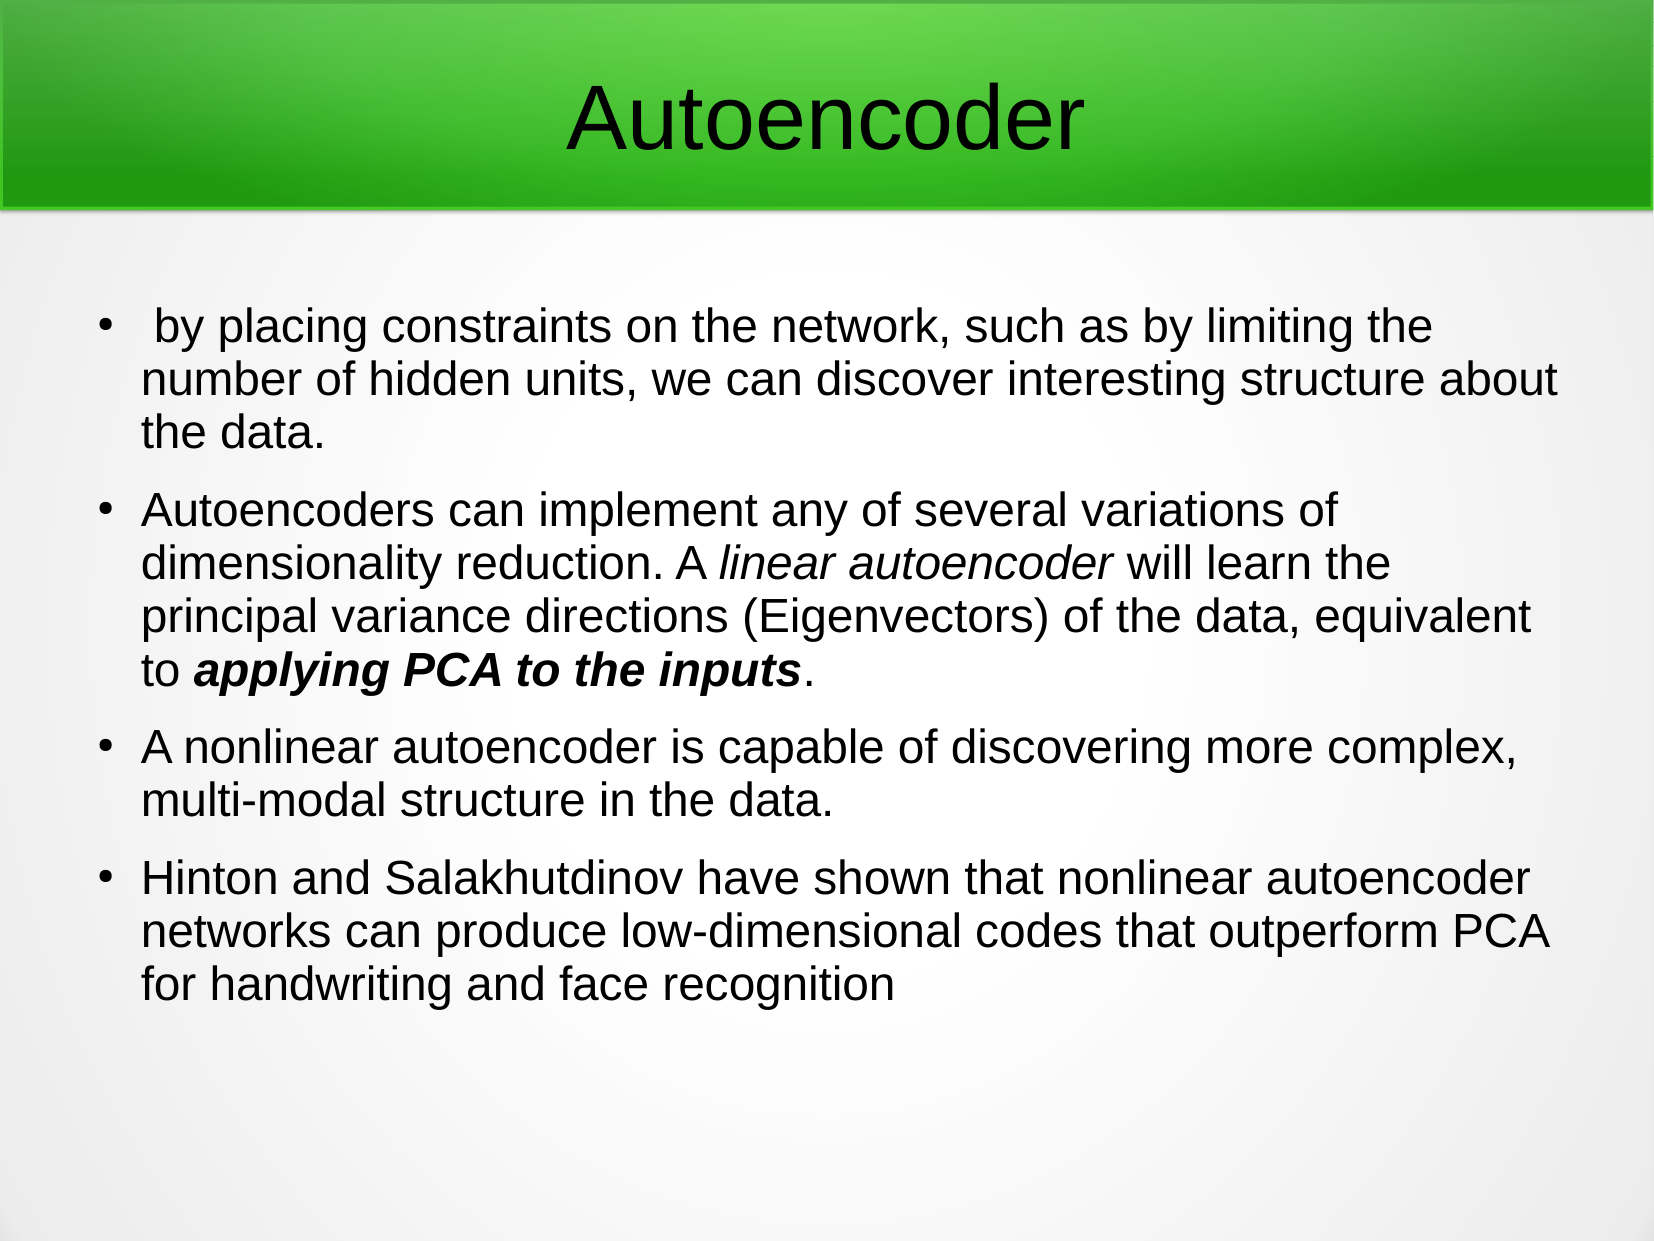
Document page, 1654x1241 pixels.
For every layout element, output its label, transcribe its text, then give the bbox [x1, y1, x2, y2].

title Autoencoder [82, 47, 1571, 189]
list by placing constraints on the network, such as by limiting the number of hidden units, we can discover interesting structure about the data. Autoencoders can implement any of several variations of dimensionality reduction. A linear autoencoder will learn the principal variance directions (Eigenvectors) of the data, equivalent to applying PCA to the inputs. A nonlinear autoencoder is capable of discovering more complex, multi-modal structure in the data. Hinton and Salakhutdinov have shown that nonlinear autoencoder networks can produce low-dimensional codes that outperform PCA for handwriting and face recognition [82, 299, 1571, 1019]
